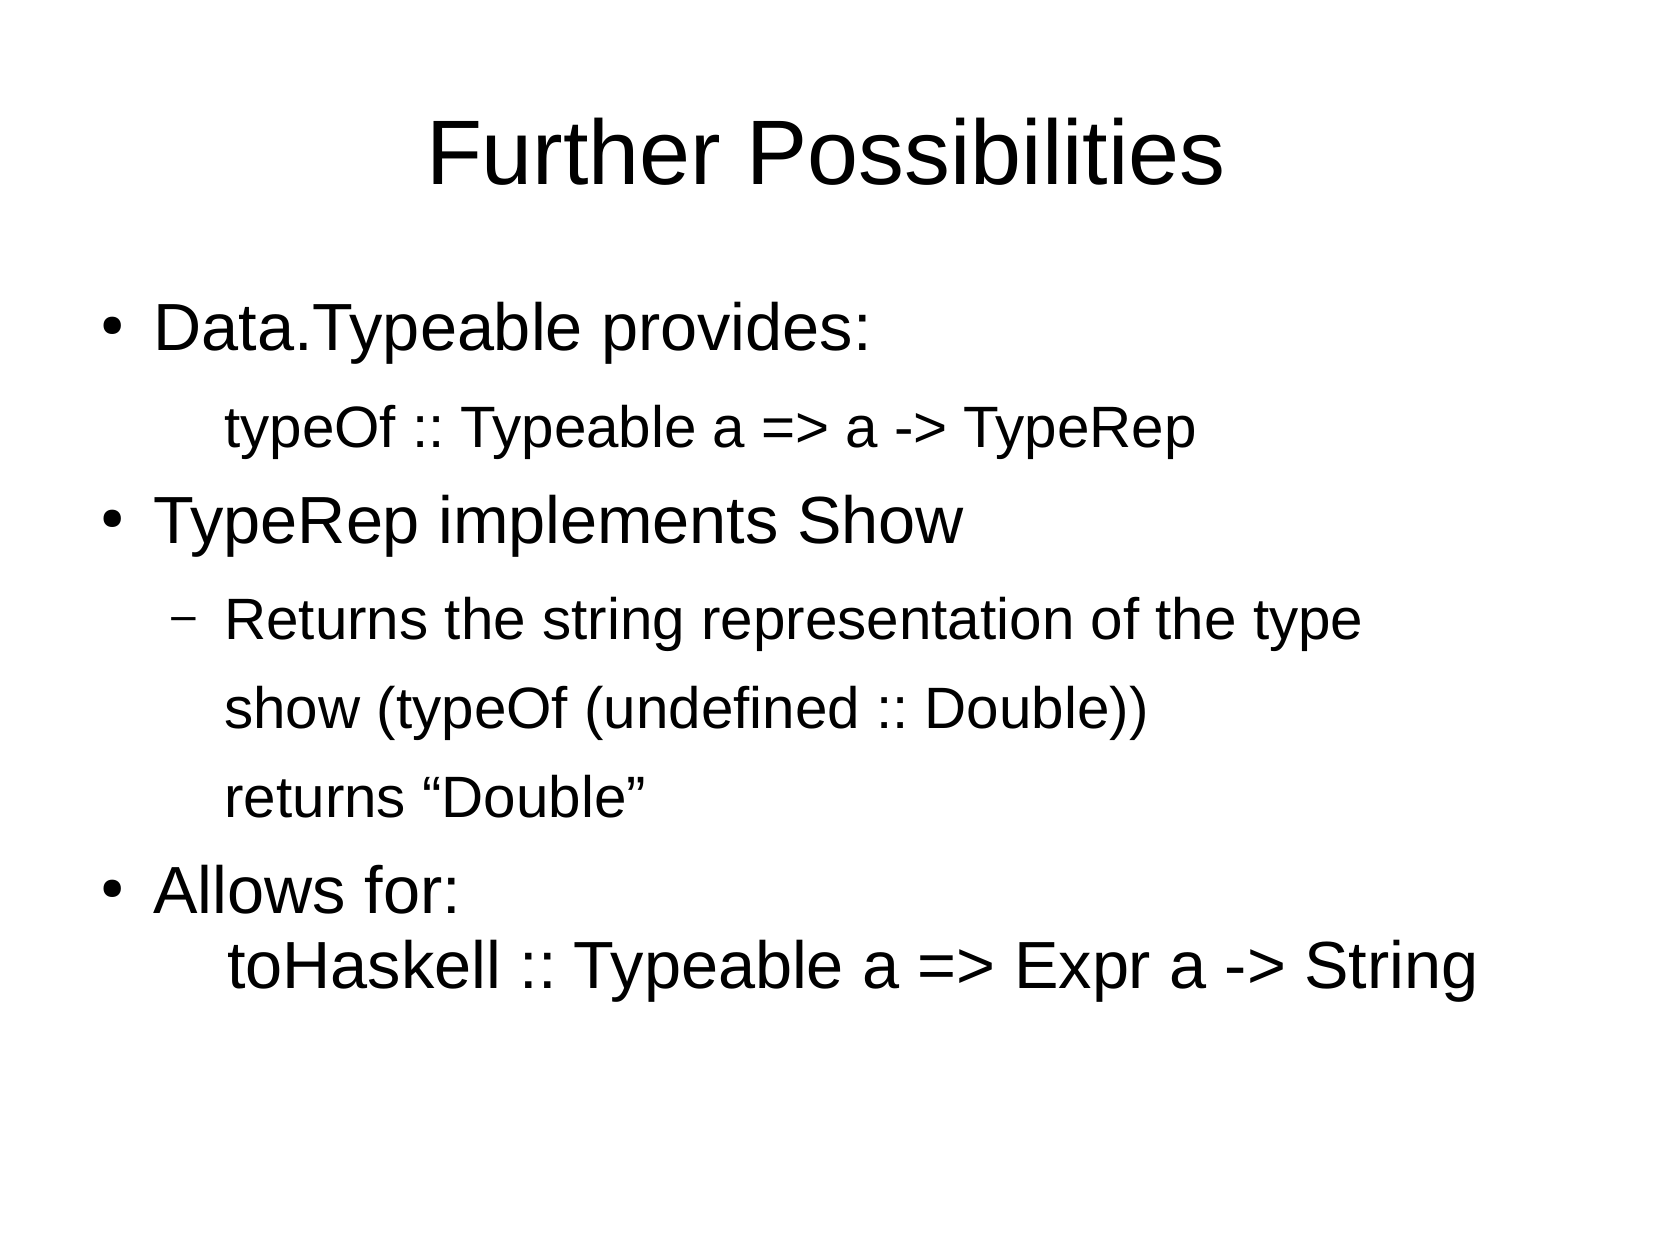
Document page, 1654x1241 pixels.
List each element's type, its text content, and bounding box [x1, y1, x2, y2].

list Data.Typeable provides: typeOf :: Typeable a => a -> TypeRep TypeRep implements Show Returns the string representation of the type show (typeOf (undefined :: Double)) returns “Double” Allows for: toHaskell :: Typeable a => Expr a -> String [82, 290, 1571, 1010]
title Further Possibilities [82, 49, 1571, 257]
